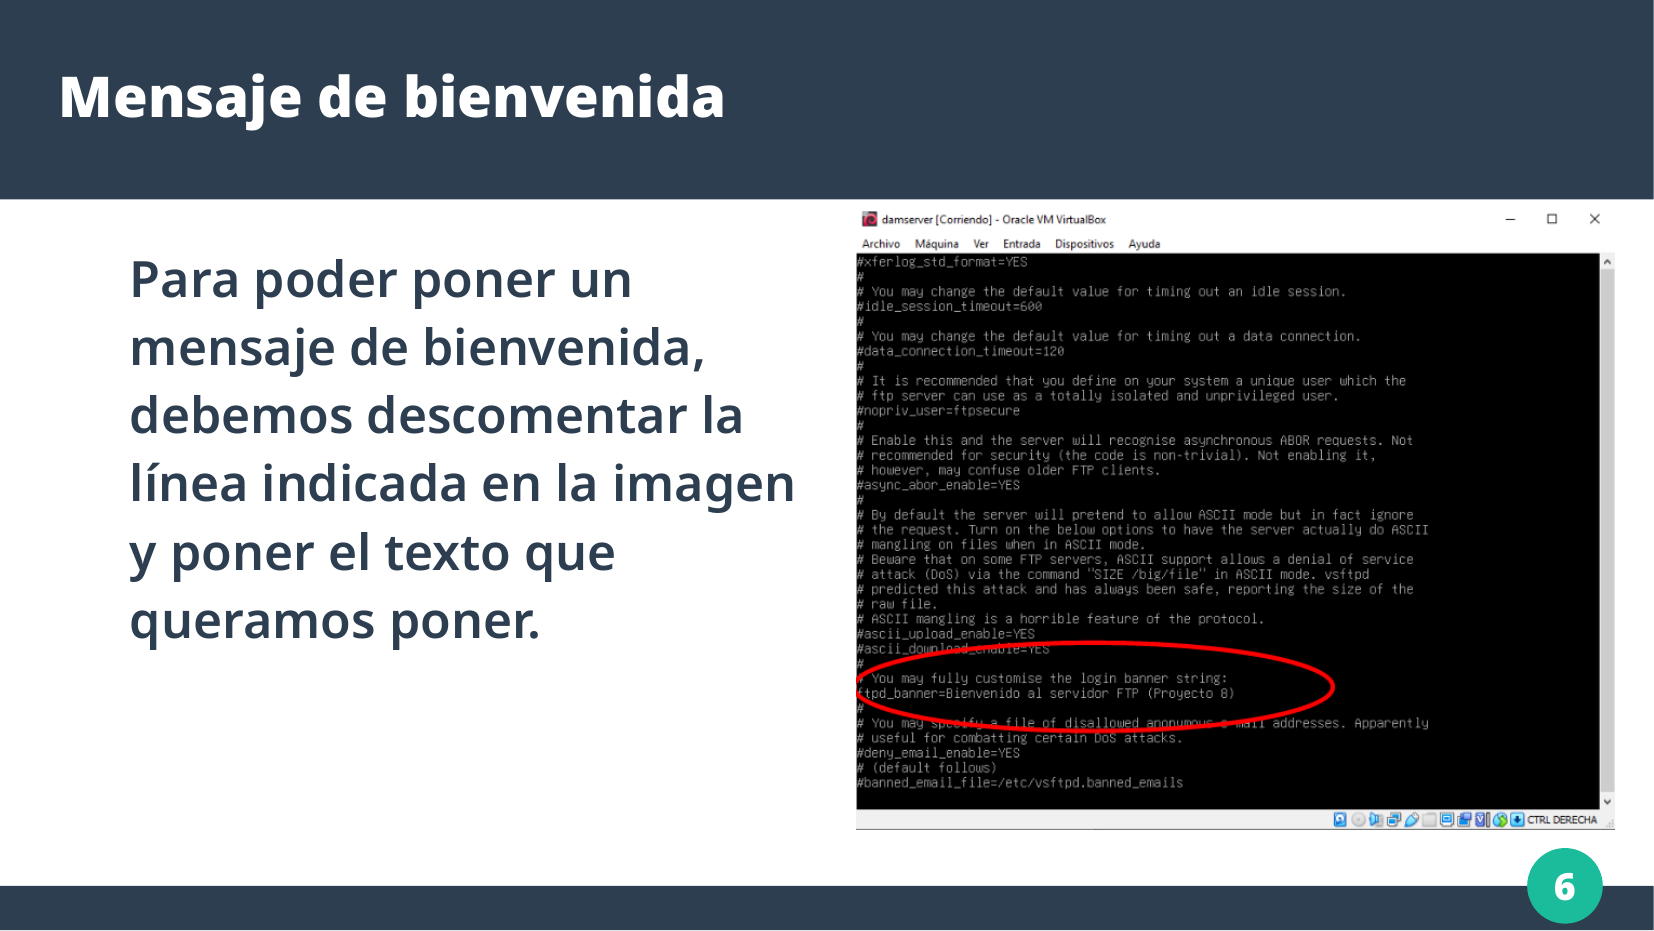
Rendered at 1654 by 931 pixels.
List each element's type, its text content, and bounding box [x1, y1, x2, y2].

picture [856, 206, 1615, 830]
list Para poder poner un mensaje de bienvenida, debemos descomentar la línea indicada en la imagen y poner el texto que queramos poner. [59, 243, 809, 864]
title Mensaje de bienvenida [59, 37, 1595, 155]
